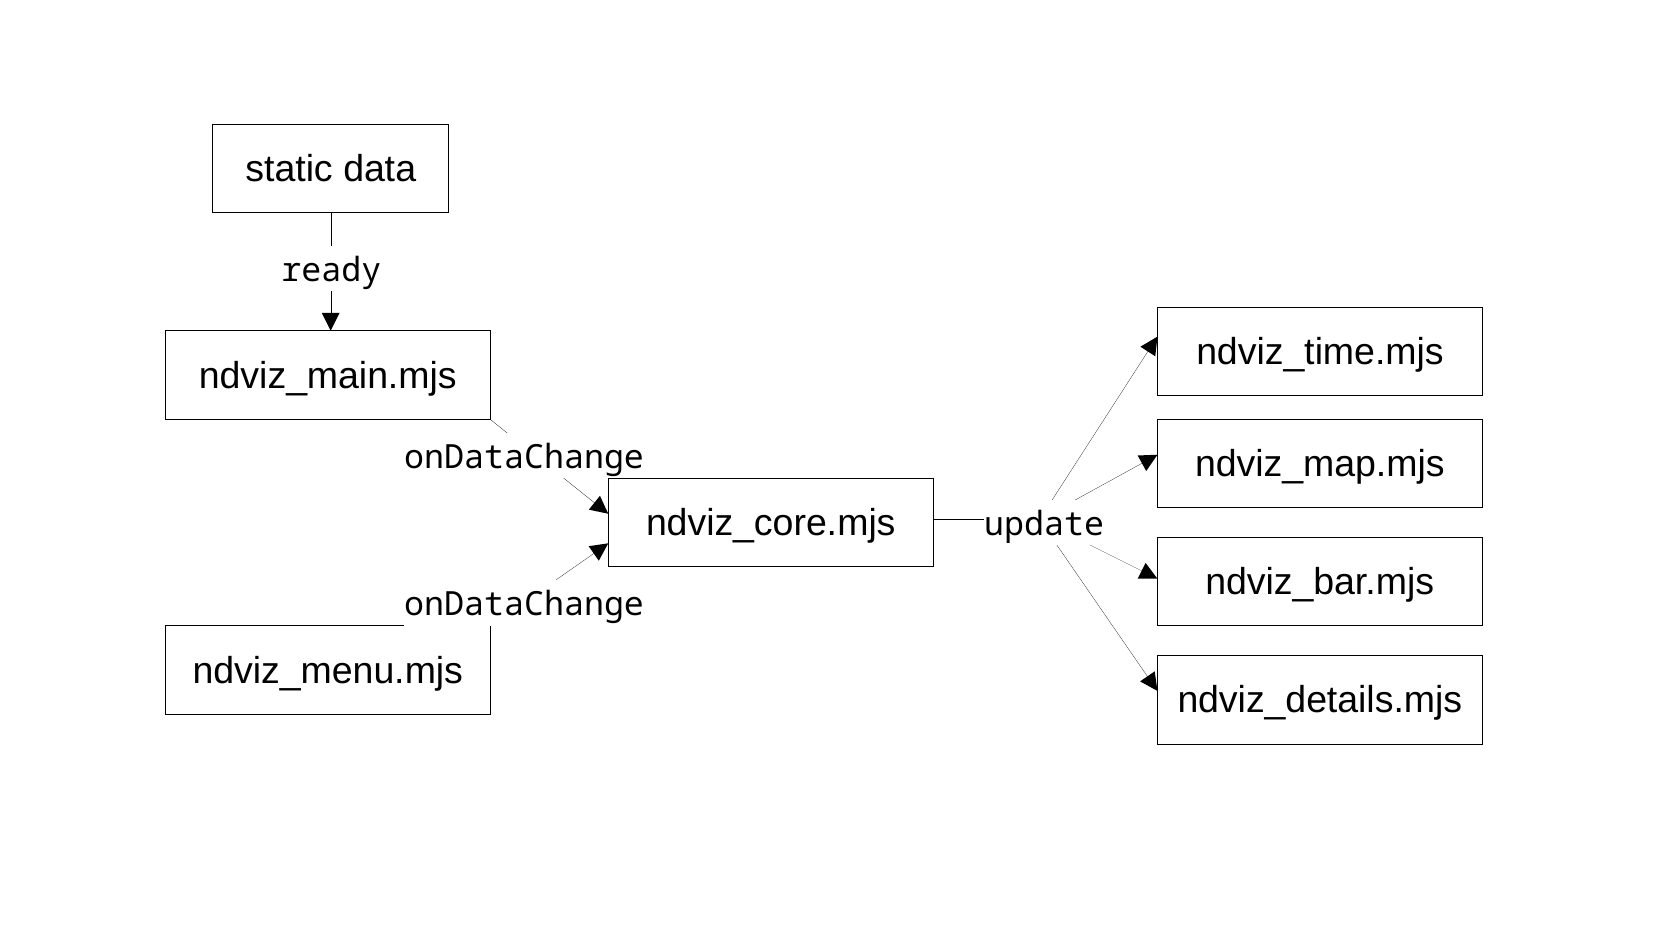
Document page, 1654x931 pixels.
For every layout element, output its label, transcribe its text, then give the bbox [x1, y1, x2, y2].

text_box ndviz_map.mjs [1157, 419, 1483, 508]
text_box static data [212, 124, 449, 213]
text_box ndviz_menu.mjs [165, 625, 491, 715]
text_box ndviz_core.mjs [608, 478, 934, 567]
text_box ndviz_time.mjs [1157, 307, 1483, 396]
text_box onDataChange [389, 425, 659, 474]
text_box ndviz_details.mjs [1157, 655, 1483, 745]
text_box onDataChange [389, 572, 659, 621]
text_box update [969, 492, 1120, 541]
text_box ready [266, 238, 397, 287]
text_box ndviz_bar.mjs [1157, 537, 1483, 626]
text_box ndviz_main.mjs [165, 330, 491, 420]
